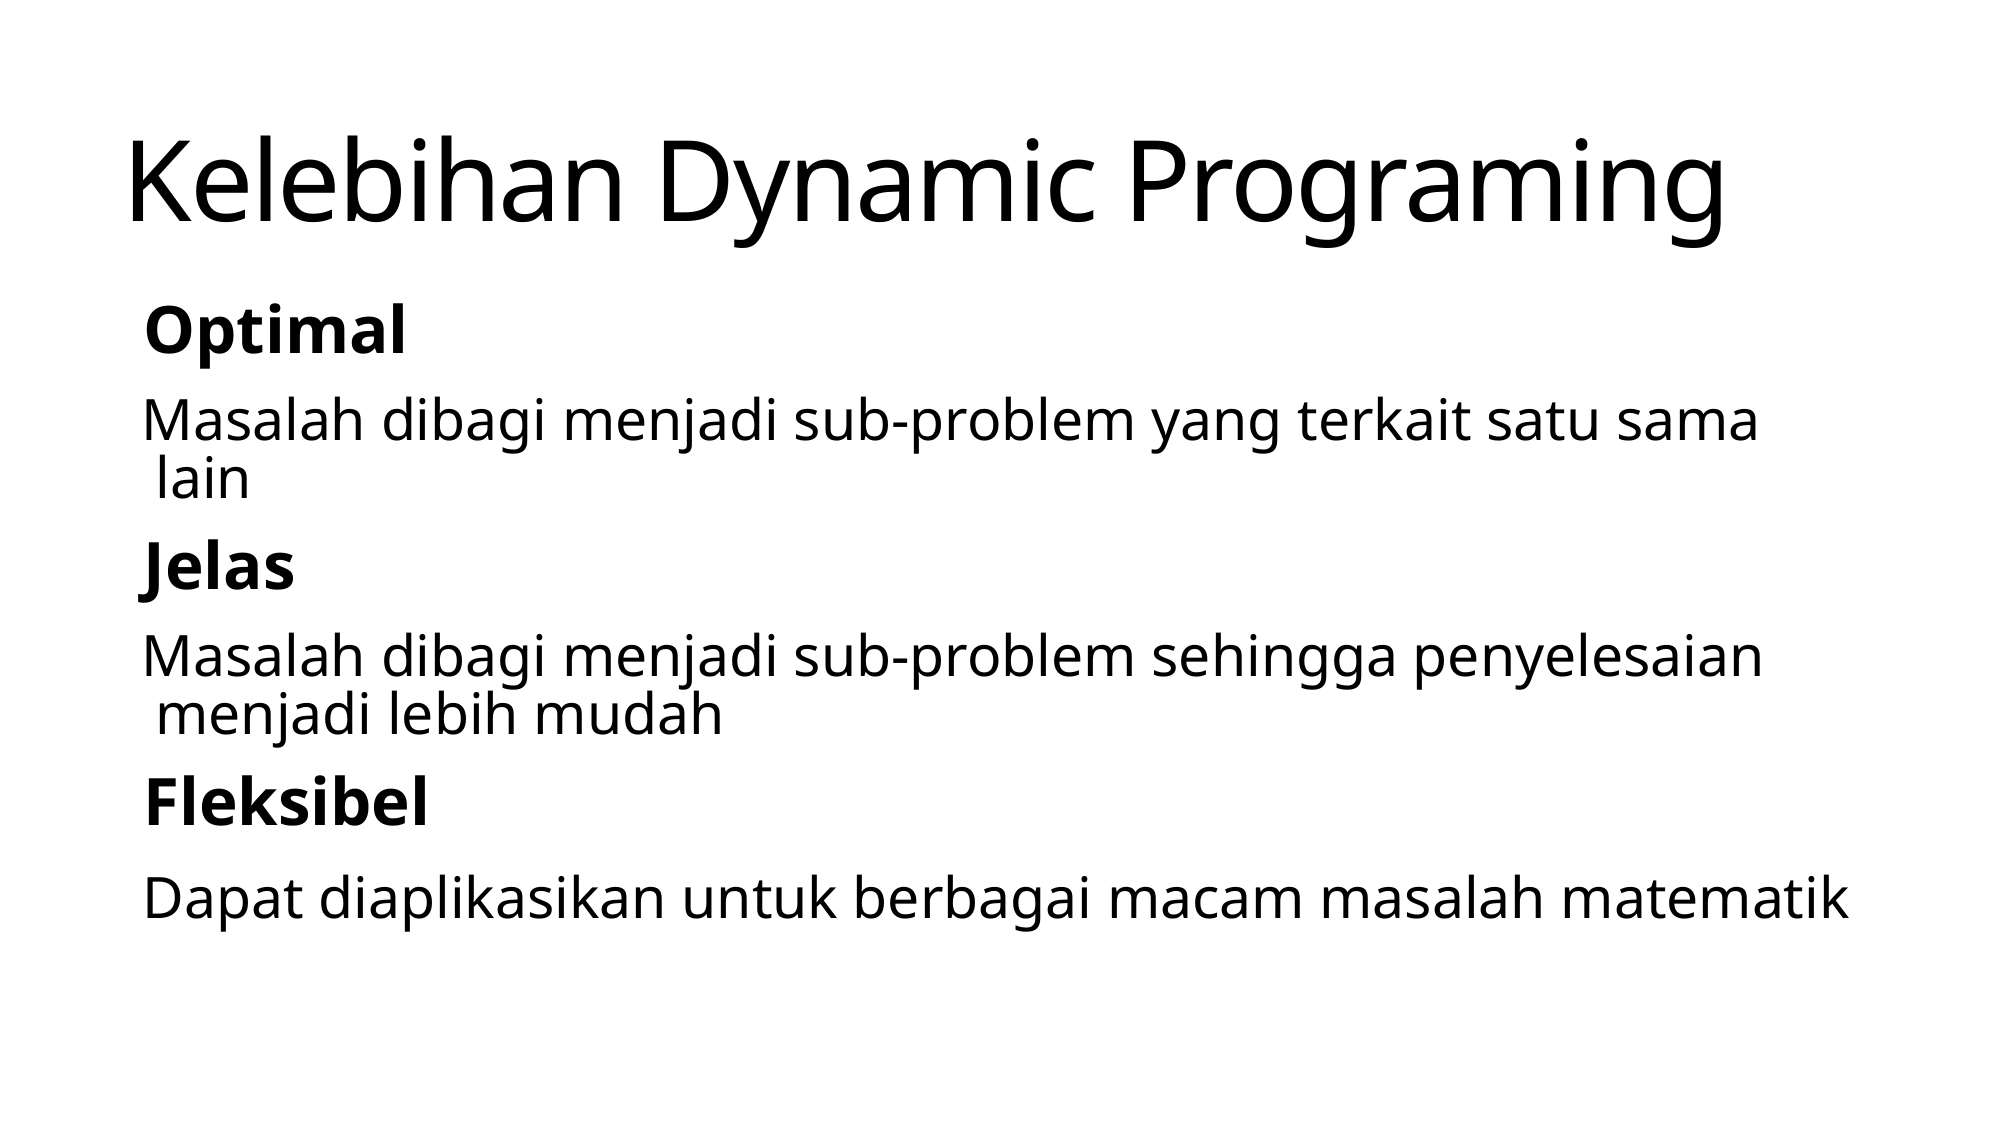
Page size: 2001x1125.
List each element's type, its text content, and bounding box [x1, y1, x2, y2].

title Kelebihan Dynamic Programing [107, 81, 1876, 294]
list Optimal Masalah dibagi menjadi sub-problem yang terkait satu sama lain Jelas Masalah dibagi menjadi sub-problem sehingga penyelesaian menjadi lebih mudah Fleksibel Dapat diaplikasikan untuk berbagai macam masalah matematik [110, 293, 1876, 999]
